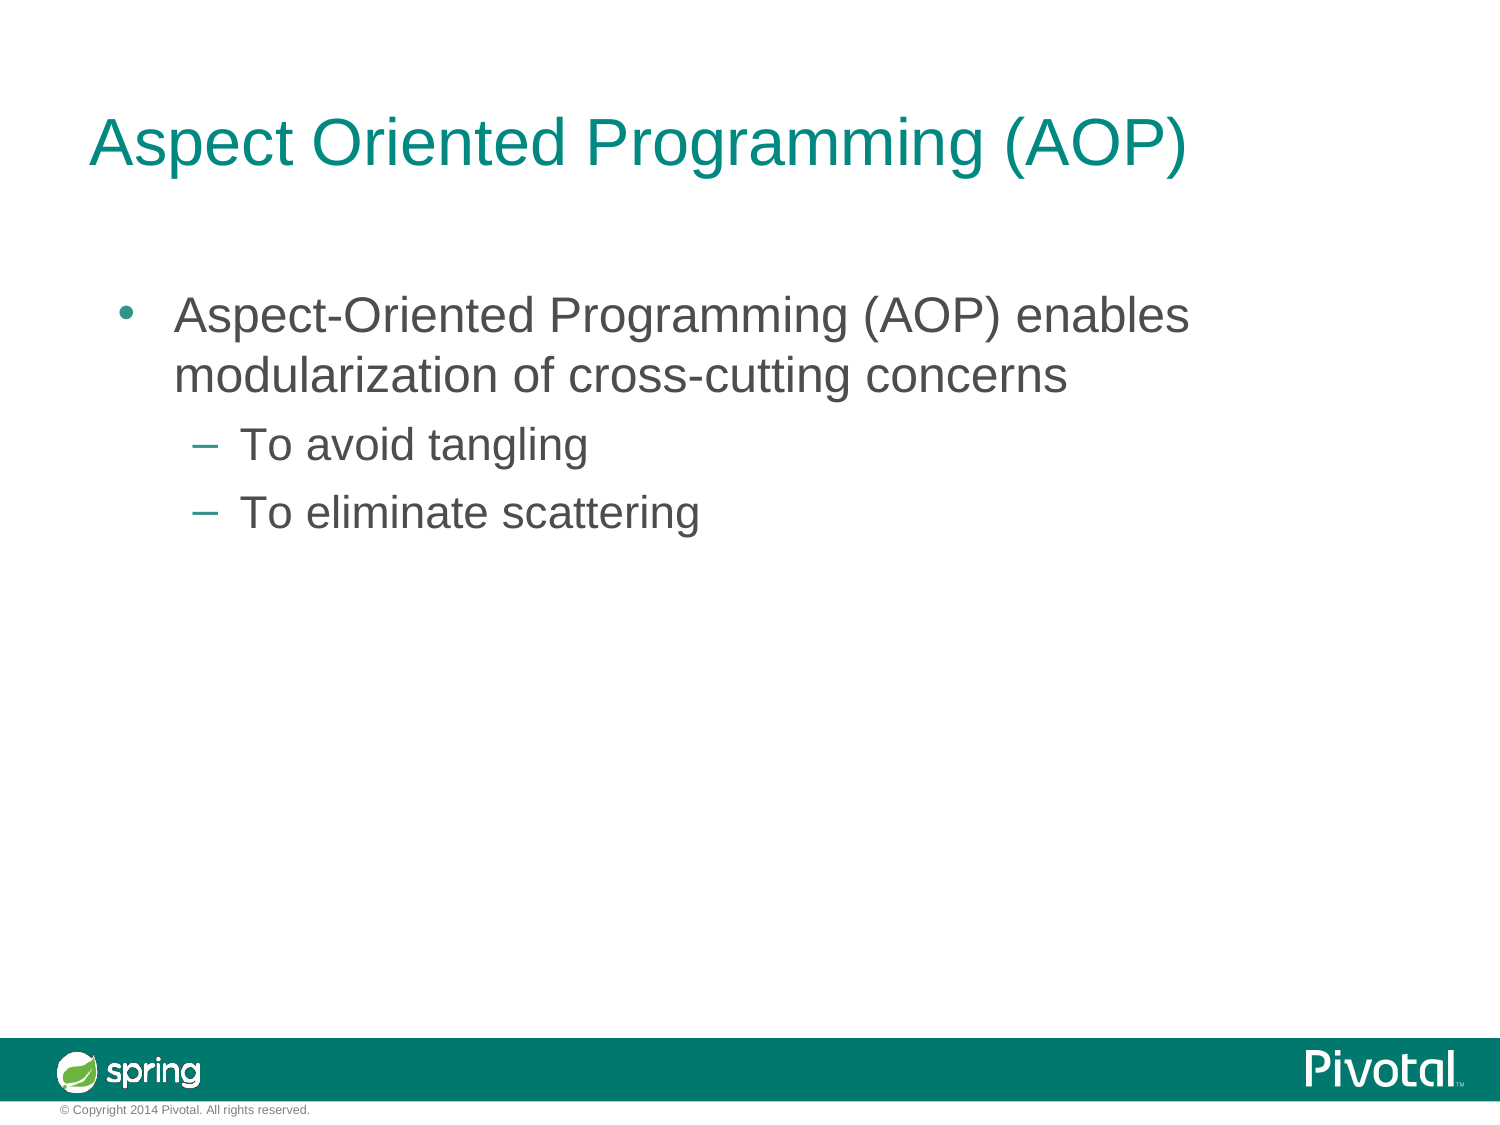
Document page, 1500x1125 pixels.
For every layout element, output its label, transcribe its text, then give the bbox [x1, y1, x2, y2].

title Aspect Oriented Programming (AOP) [75, 44, 1426, 233]
picture [1306, 1050, 1464, 1087]
list Aspect-Oriented Programming (AOP) enables modularization of cross-cutting concerns To avoid tangling To eliminate scattering [102, 274, 1394, 546]
picture [32, 1041, 210, 1103]
